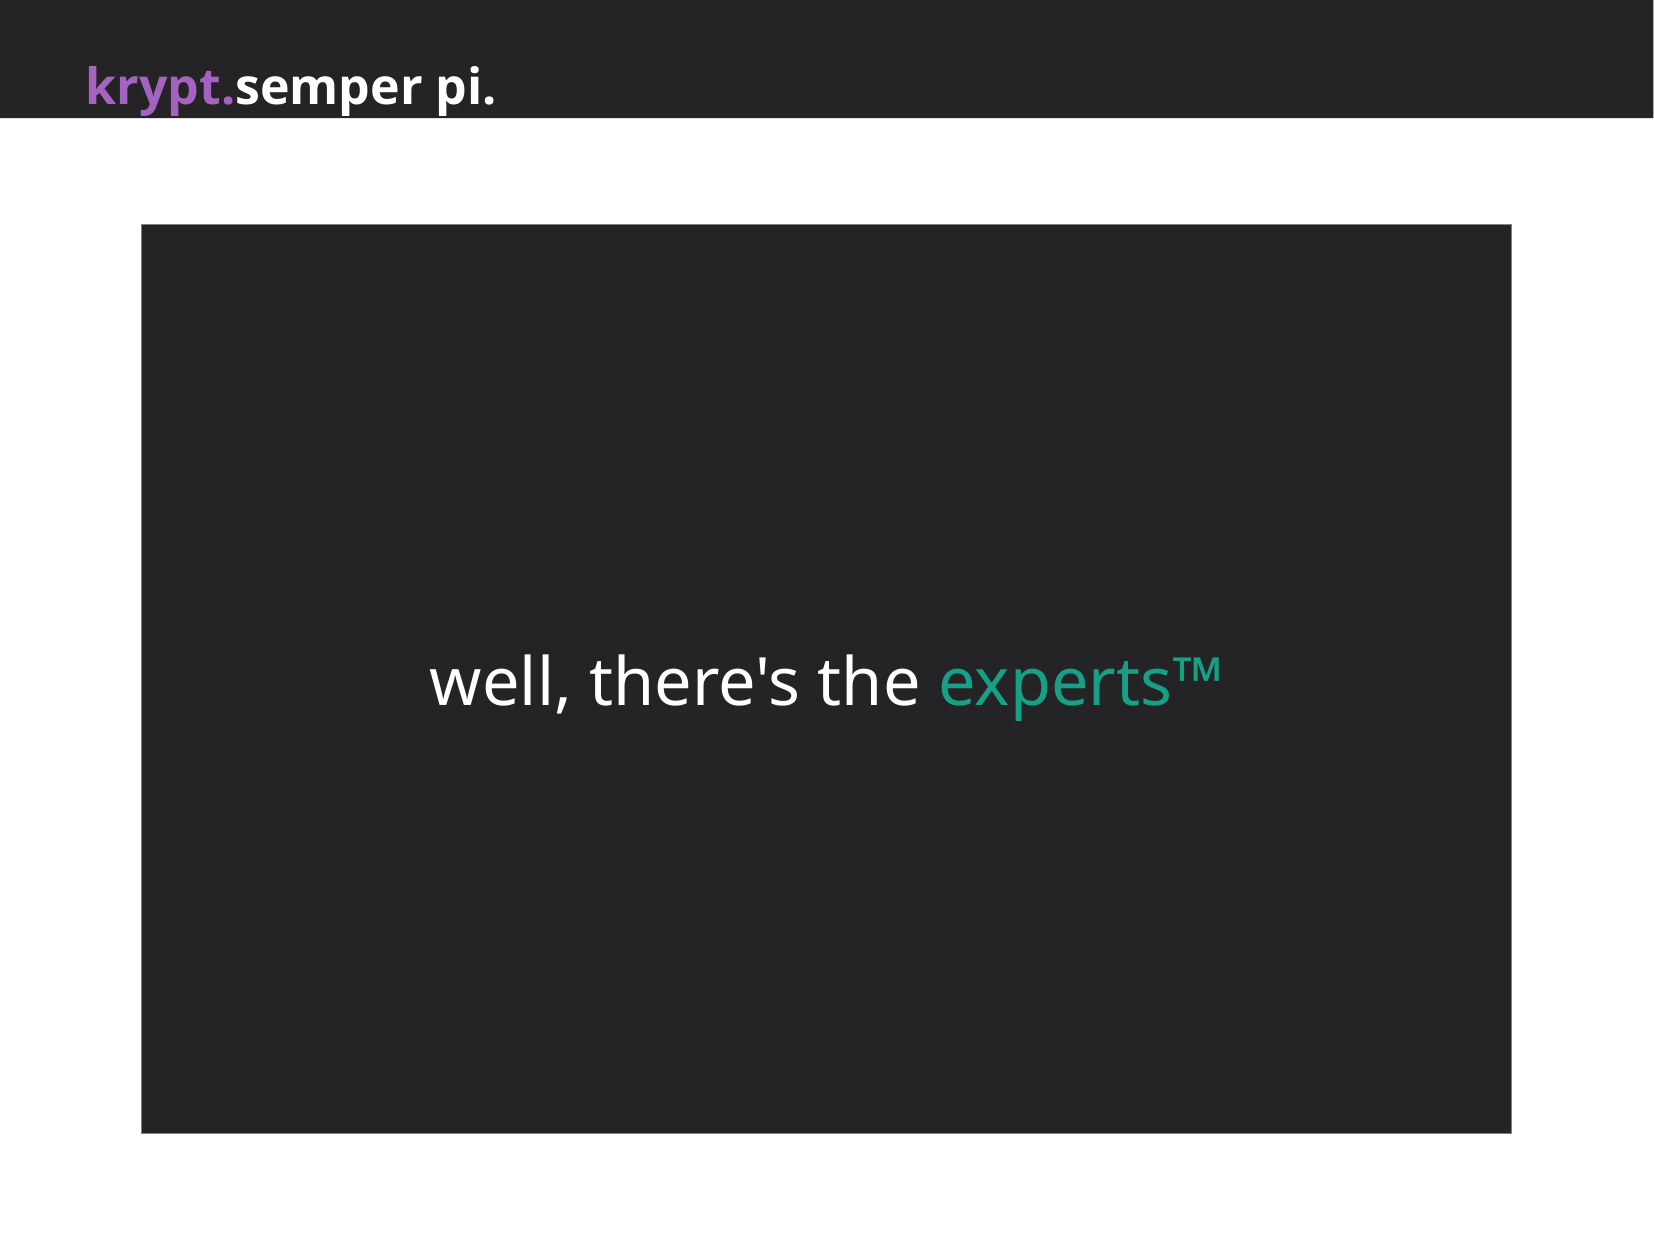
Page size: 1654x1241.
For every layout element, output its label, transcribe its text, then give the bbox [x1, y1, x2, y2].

text_box krypt.semper pi. [70, 43, 544, 119]
text_box [0, 0, 1654, 119]
text_box [165, 531, 1441, 1087]
text_box well, there's the experts™ [141, 224, 1512, 1134]
